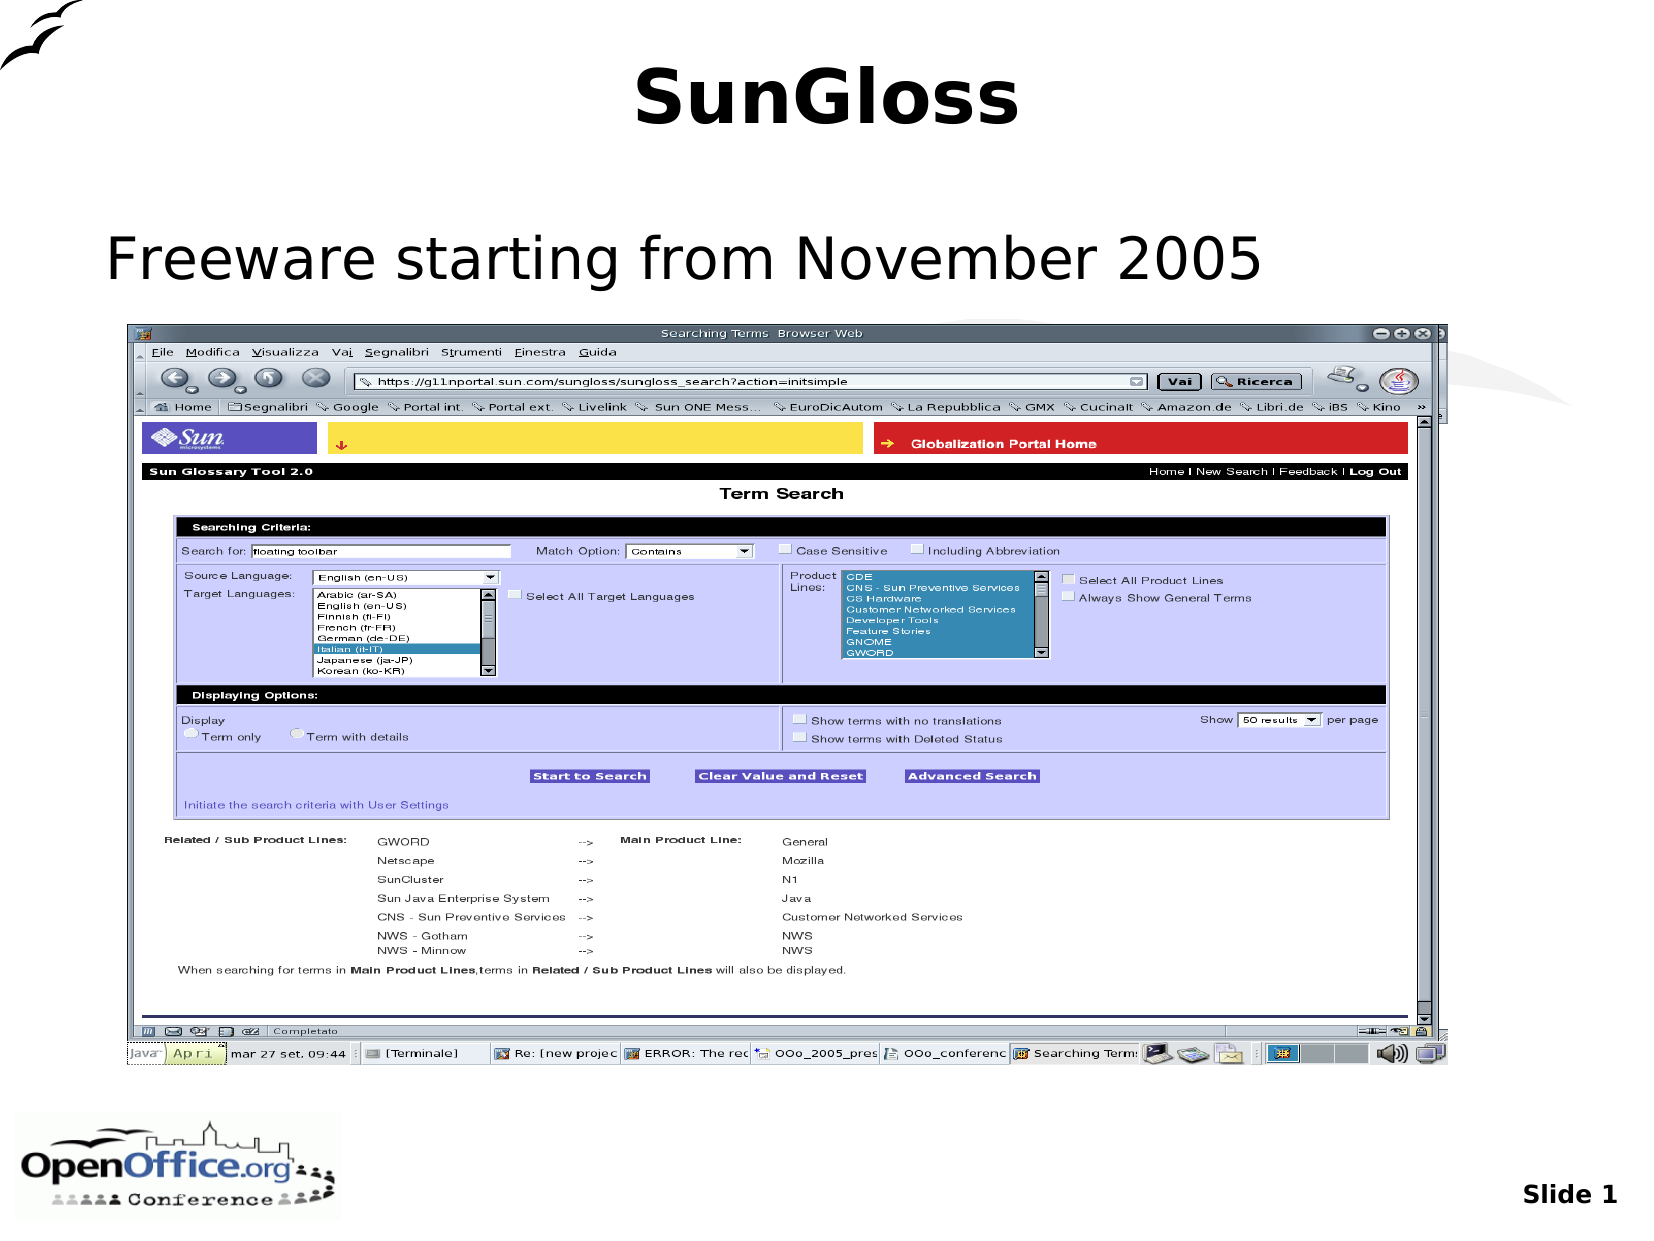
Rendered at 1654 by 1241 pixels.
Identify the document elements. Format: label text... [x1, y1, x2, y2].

picture [127, 324, 1448, 1065]
title SunGloss [0, 0, 1654, 196]
list Freeware starting from November 2005 [105, 225, 1531, 1057]
picture [15, 1112, 341, 1220]
